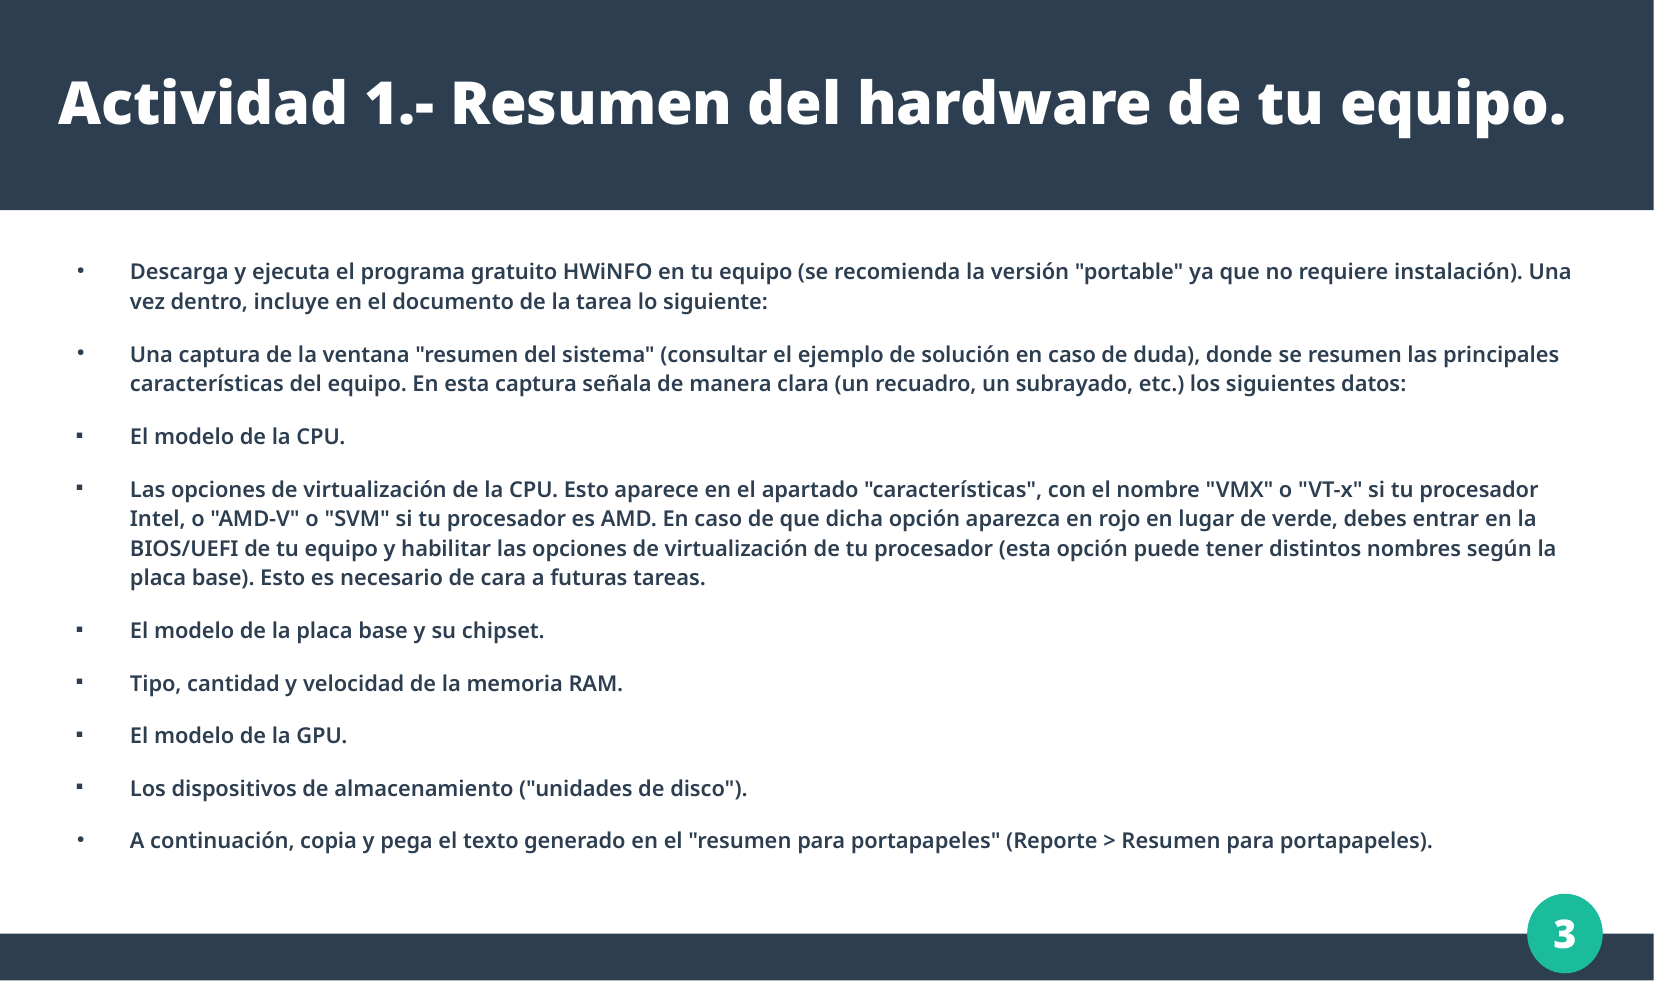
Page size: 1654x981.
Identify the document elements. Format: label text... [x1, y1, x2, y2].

title Actividad 1.- Resumen del hardware de tu equipo. [59, 38, 1595, 164]
list Descarga y ejecuta el programa gratuito HWiNFO en tu equipo (se recomienda la versión "portable" ya que no requiere instalación). Una vez dentro, incluye en el documento de la tarea lo siguiente: Una captura de la ventana "resumen del sistema" (consultar el ejemplo de solución en caso de duda), donde se resumen las principales características del equipo. En esta captura señala de manera clara (un recuadro, un subrayado, etc.) los siguientes datos: El modelo de la CPU. Las opciones de virtualización de la CPU. Esto aparece en el apartado "características", con el nombre "VMX" o "VT-x" si tu procesador Intel, o "AMD-V" o "SVM" si tu procesador es AMD. En caso de que dicha opción aparezca en rojo en lugar de verde, debes entrar en la BIOS/UEFI de tu equipo y habilitar las opciones de virtualización de tu procesador (esta opción puede tener distintos nombres según la placa base). Esto es necesario de cara a futuras tareas. El modelo de la placa base y su chipset. Tipo, cantidad y velocidad de la memoria RAM. El modelo de la GPU. Los dispositivos de almacenamiento ("unidades de disco"). A continuación, copia y pega el texto generado en el "resumen para portapapeles" (Reporte > Resumen para portapapeles). [59, 256, 1595, 911]
